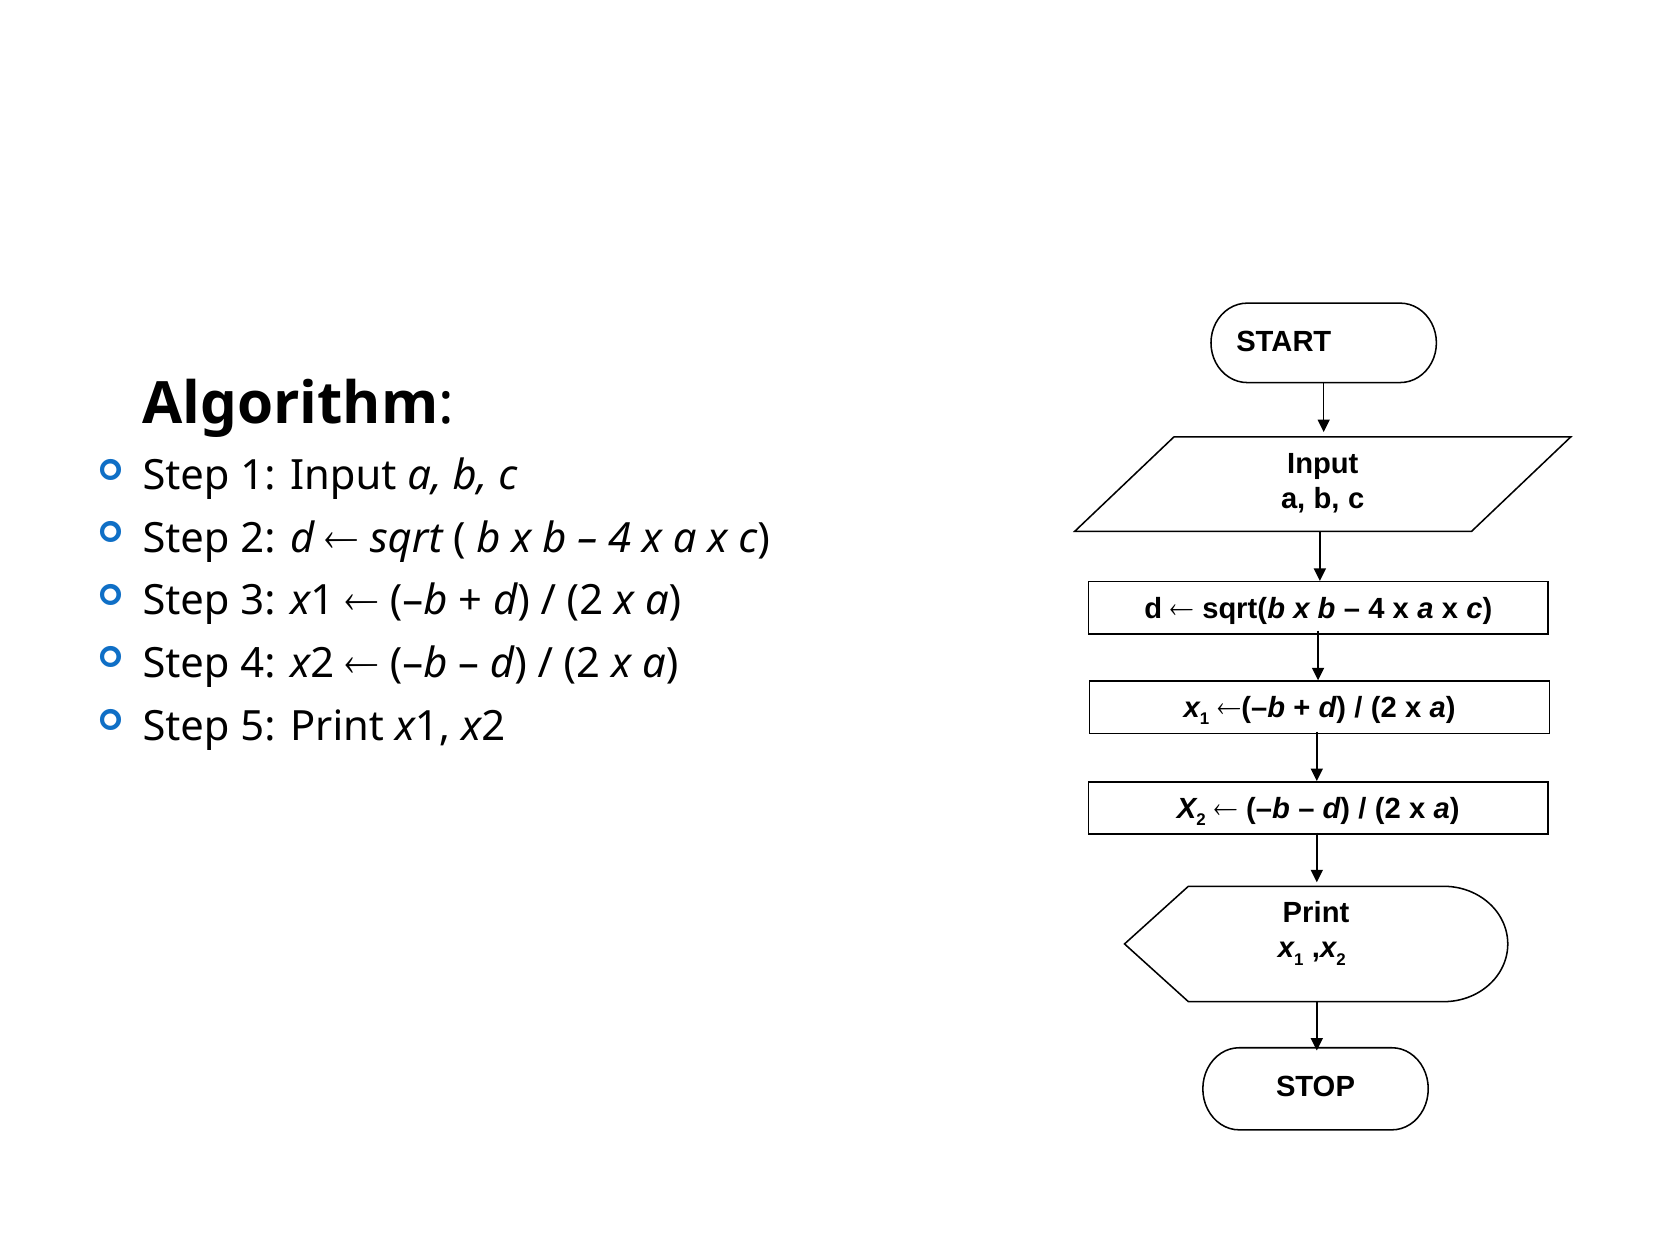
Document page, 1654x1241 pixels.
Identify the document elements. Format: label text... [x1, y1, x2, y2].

text_box Print x1 ,x2 [1124, 886, 1508, 1002]
text_box x1 (–b + d) / (2 x a) [1090, 681, 1550, 733]
text_box d  sqrt(b x b – 4 x a x c) [1088, 582, 1548, 634]
text_box X2  (–b – d) / (2 x a) [1088, 782, 1548, 834]
text_box Input a, b, c [1074, 436, 1571, 532]
list Algorithm: Step 1: Input a, b, c Step 2: d  sqrt ( b x b – 4 x a x c) Step 3: x1  (–b + d) / (2 x a) Step 4: x2  (–b – d) / (2 x a) Step 5: Print x1, x2 [82, 358, 1117, 1061]
text_box START [1210, 303, 1437, 383]
text_box STOP [1202, 1047, 1429, 1130]
